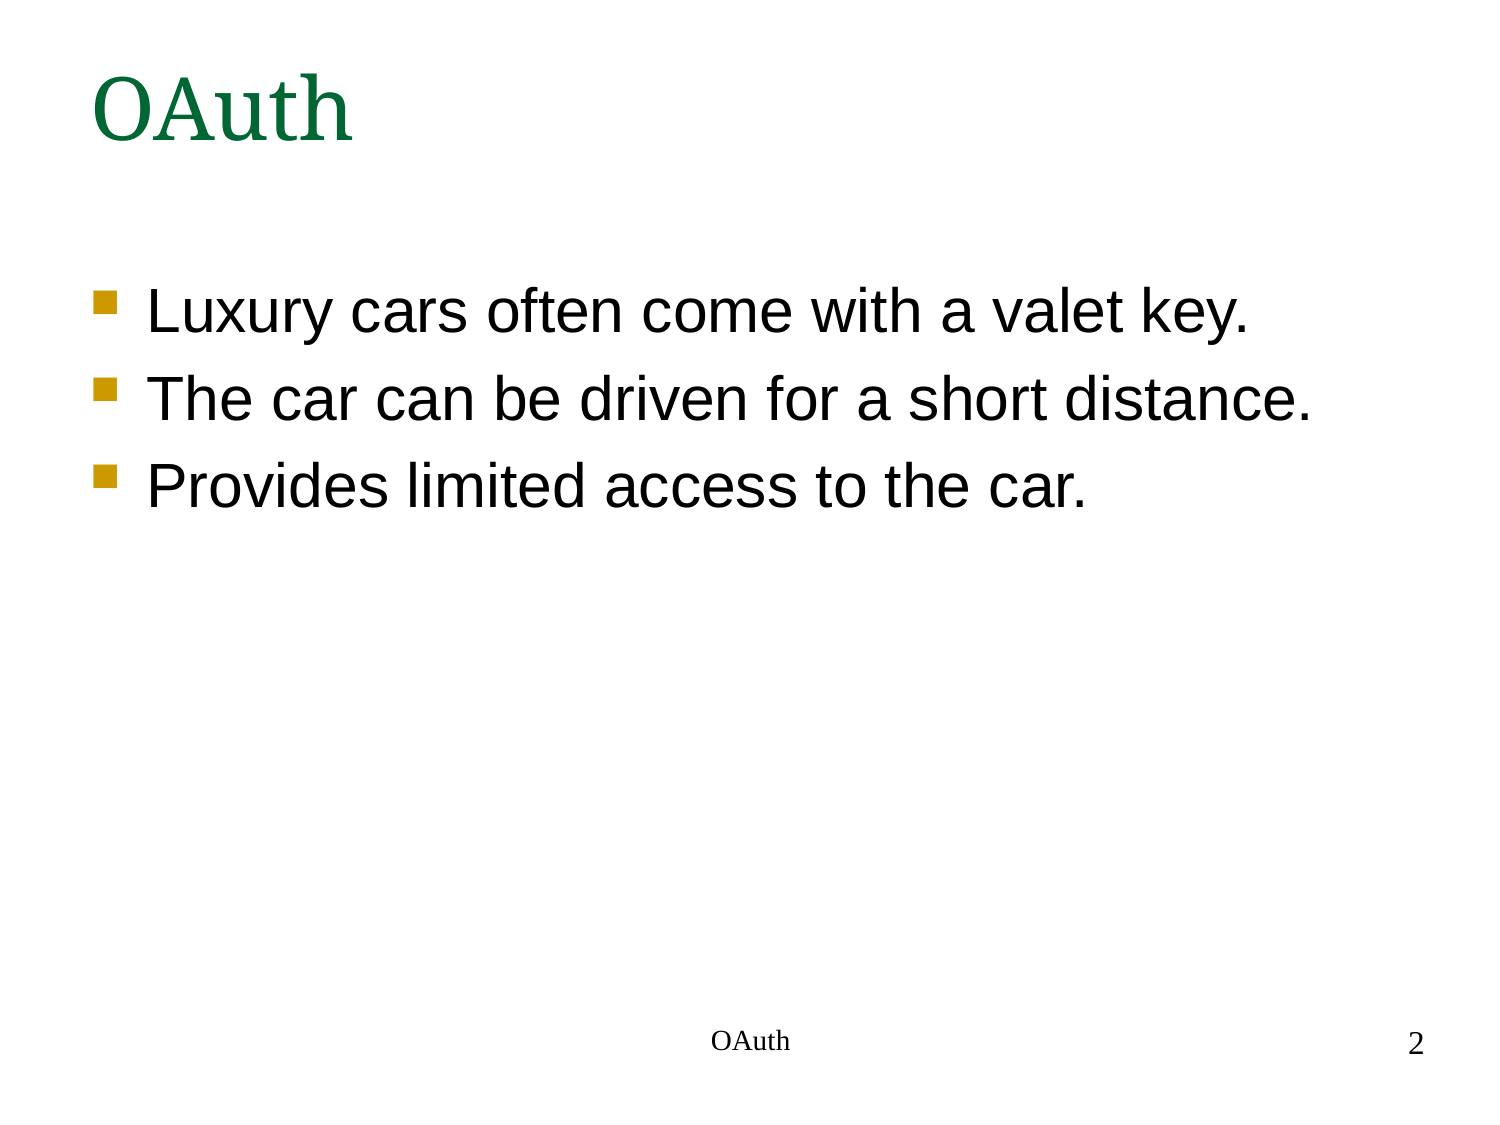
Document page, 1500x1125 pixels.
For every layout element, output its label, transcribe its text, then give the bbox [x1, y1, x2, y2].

title OAuth [75, 45, 1425, 233]
list Luxury cars often come with a valet key. The car can be driven for a short distance. Provides limited access to the car. [75, 262, 1425, 1006]
